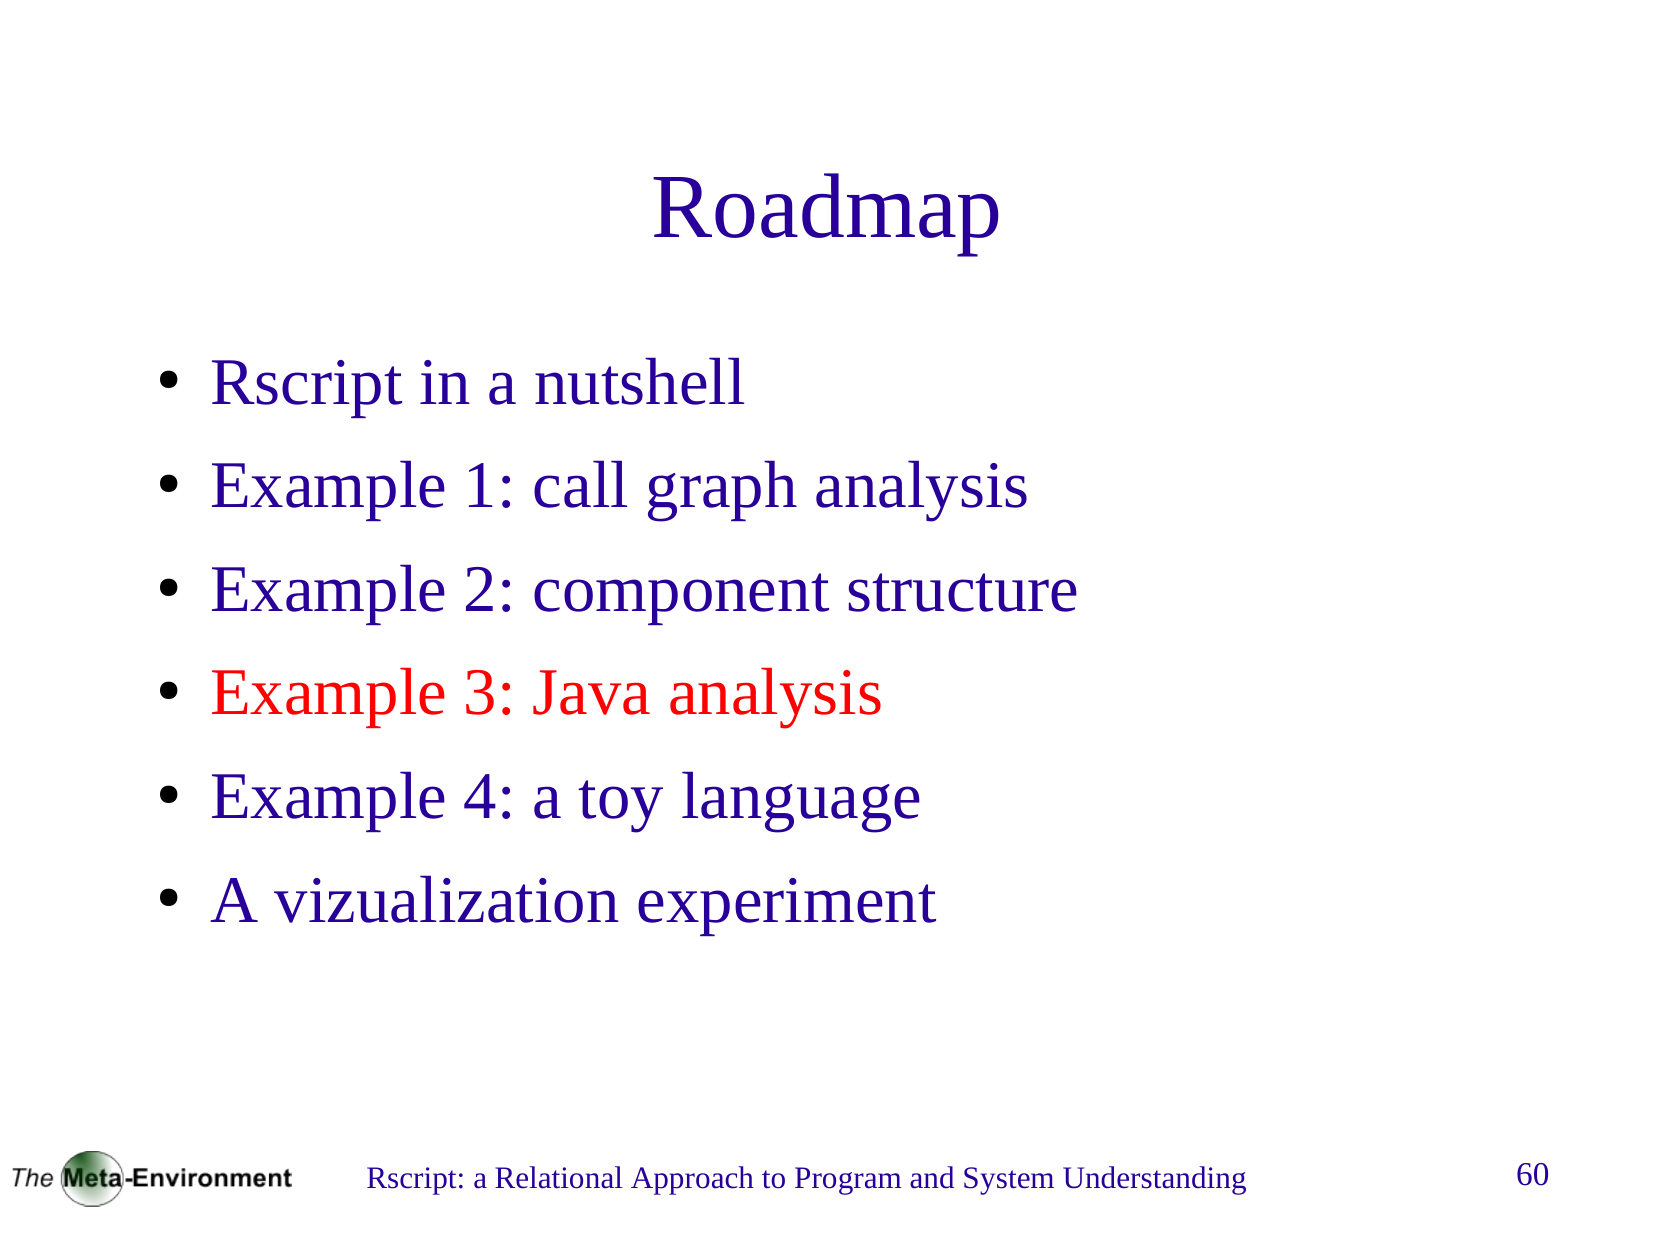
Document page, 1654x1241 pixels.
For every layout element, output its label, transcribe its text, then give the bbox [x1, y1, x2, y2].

list Rscript in a nutshell Example 1: call graph analysis Example 2: component structure Example 3: Java analysis Example 4: a toy language A vizualization experiment [121, 344, 1534, 1127]
picture [12, 1151, 292, 1207]
title Roadmap [121, 96, 1534, 317]
